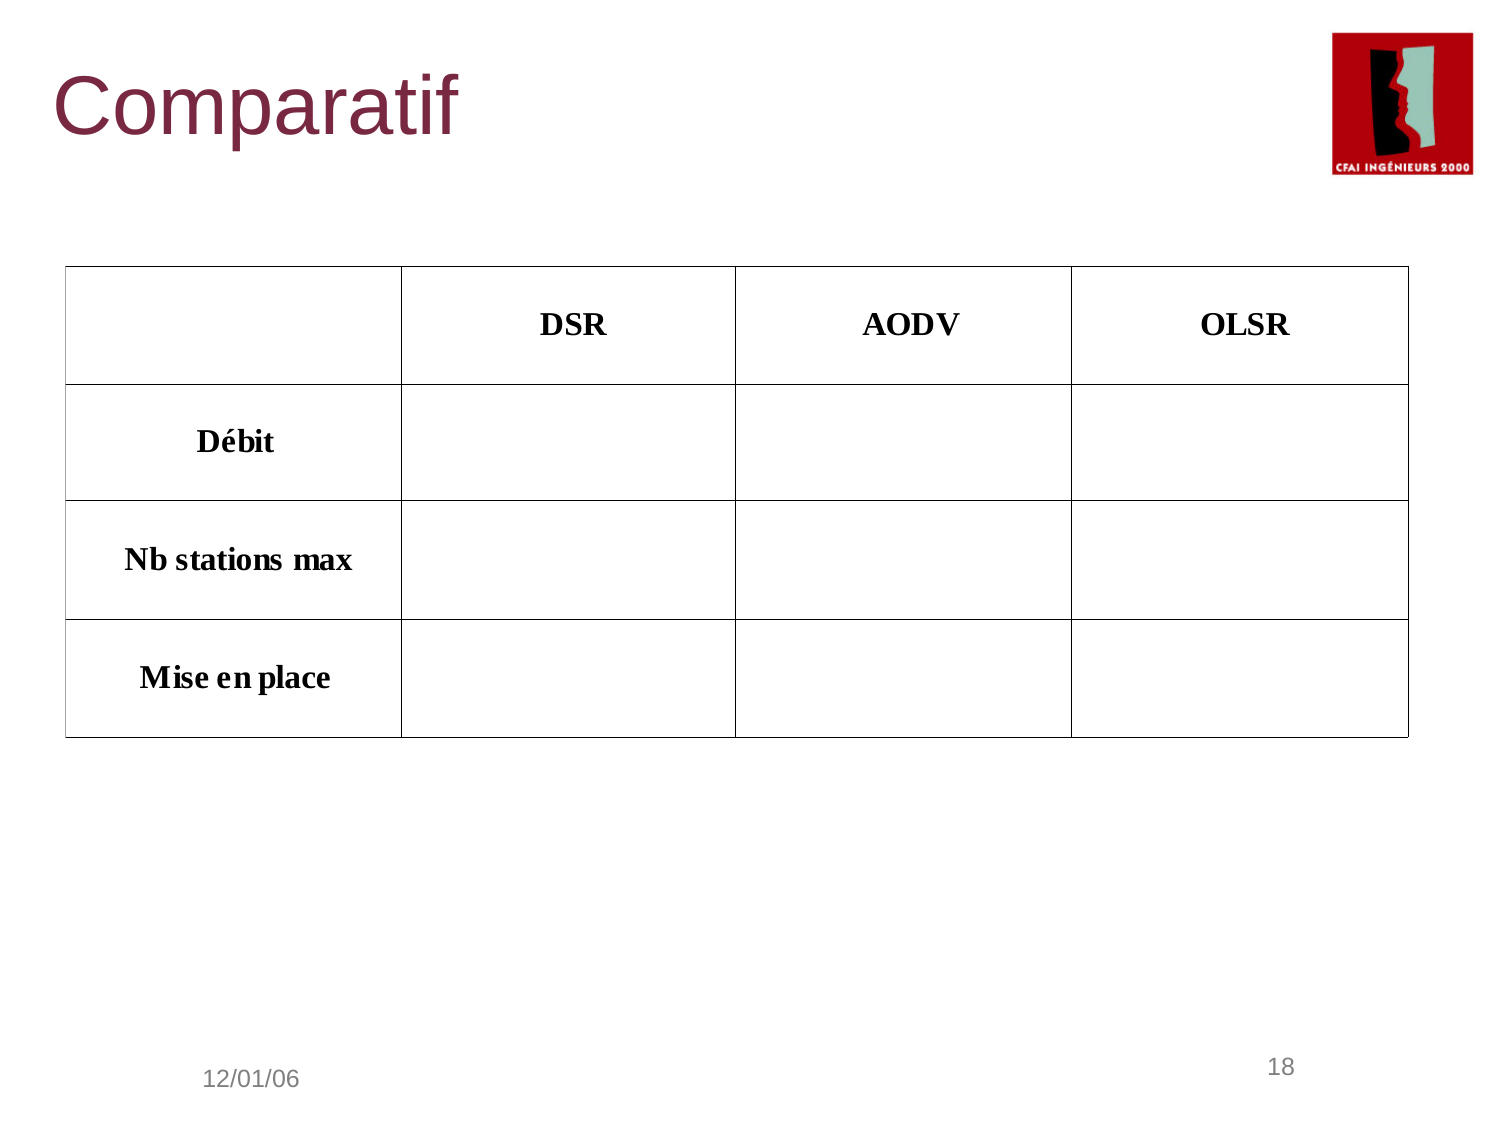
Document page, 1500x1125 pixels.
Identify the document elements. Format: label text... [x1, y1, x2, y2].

picture [1328, 29, 1477, 178]
chart [65, 265, 1412, 783]
title Comparatif [37, 58, 1326, 167]
